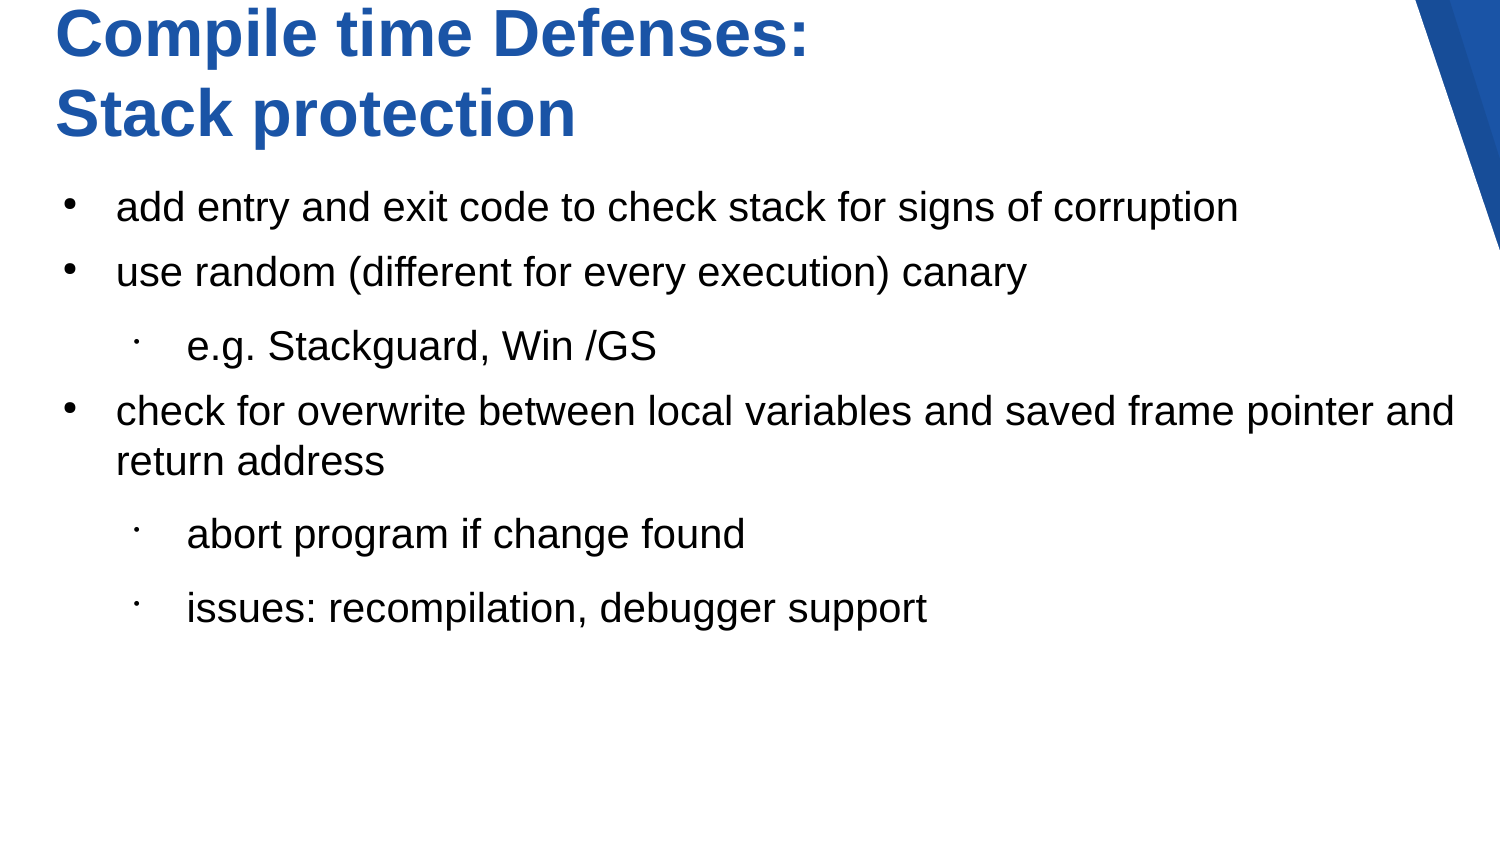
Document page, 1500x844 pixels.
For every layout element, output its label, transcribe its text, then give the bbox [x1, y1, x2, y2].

list add entry and exit code to check stack for signs of corruption use random (different for every execution) canary e.g. Stackguard, Win /GS check for overwrite between local variables and saved frame pointer and return address abort program if change found issues: recompilation, debugger support [30, 165, 1486, 710]
title Compile time Defenses: Stack protection [40, 97, 1306, 166]
